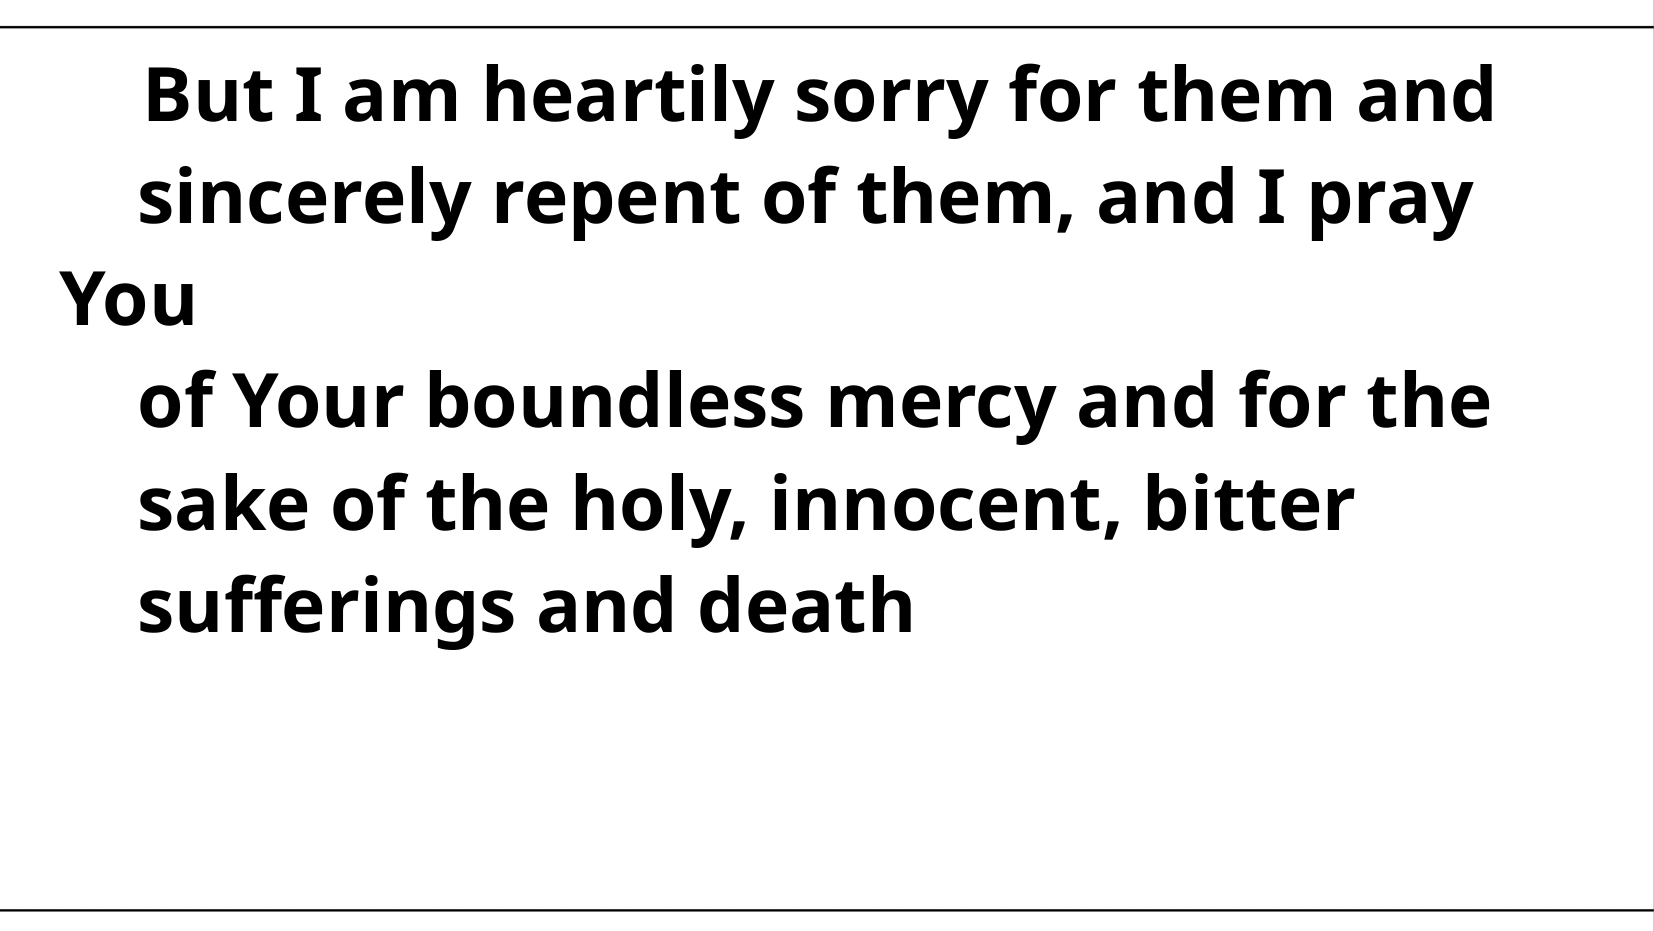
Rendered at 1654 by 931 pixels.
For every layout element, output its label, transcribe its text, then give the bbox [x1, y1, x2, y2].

text_box But I am heartily sorry for them and sincerely repent of them, and I pray You of Your boundless mercy and for the sake of the holy, innocent, bitter sufferings and death [45, 33, 1606, 586]
picture [0, 0, 1654, 931]
